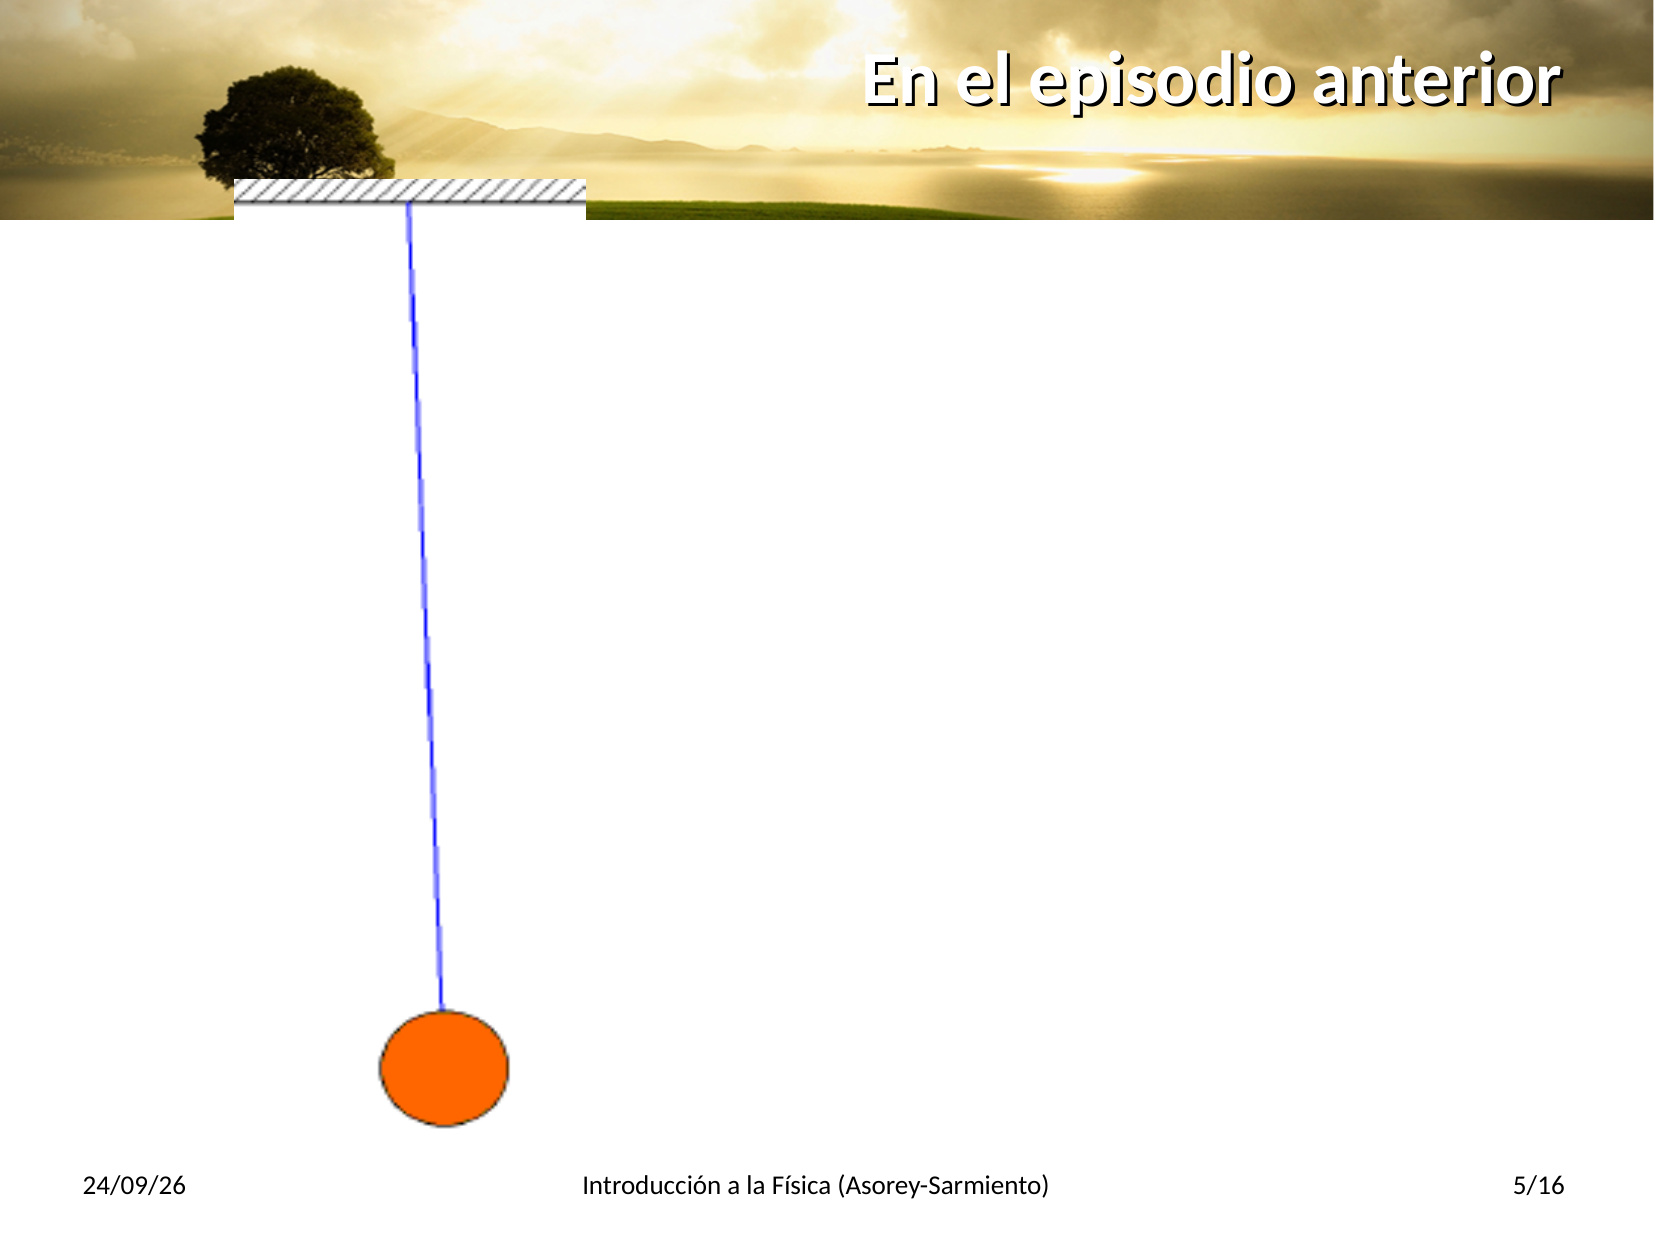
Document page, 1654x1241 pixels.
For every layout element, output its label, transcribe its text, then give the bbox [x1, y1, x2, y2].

title En el episodio anterior [75, 19, 1564, 151]
picture [0, 0, 1654, 1171]
